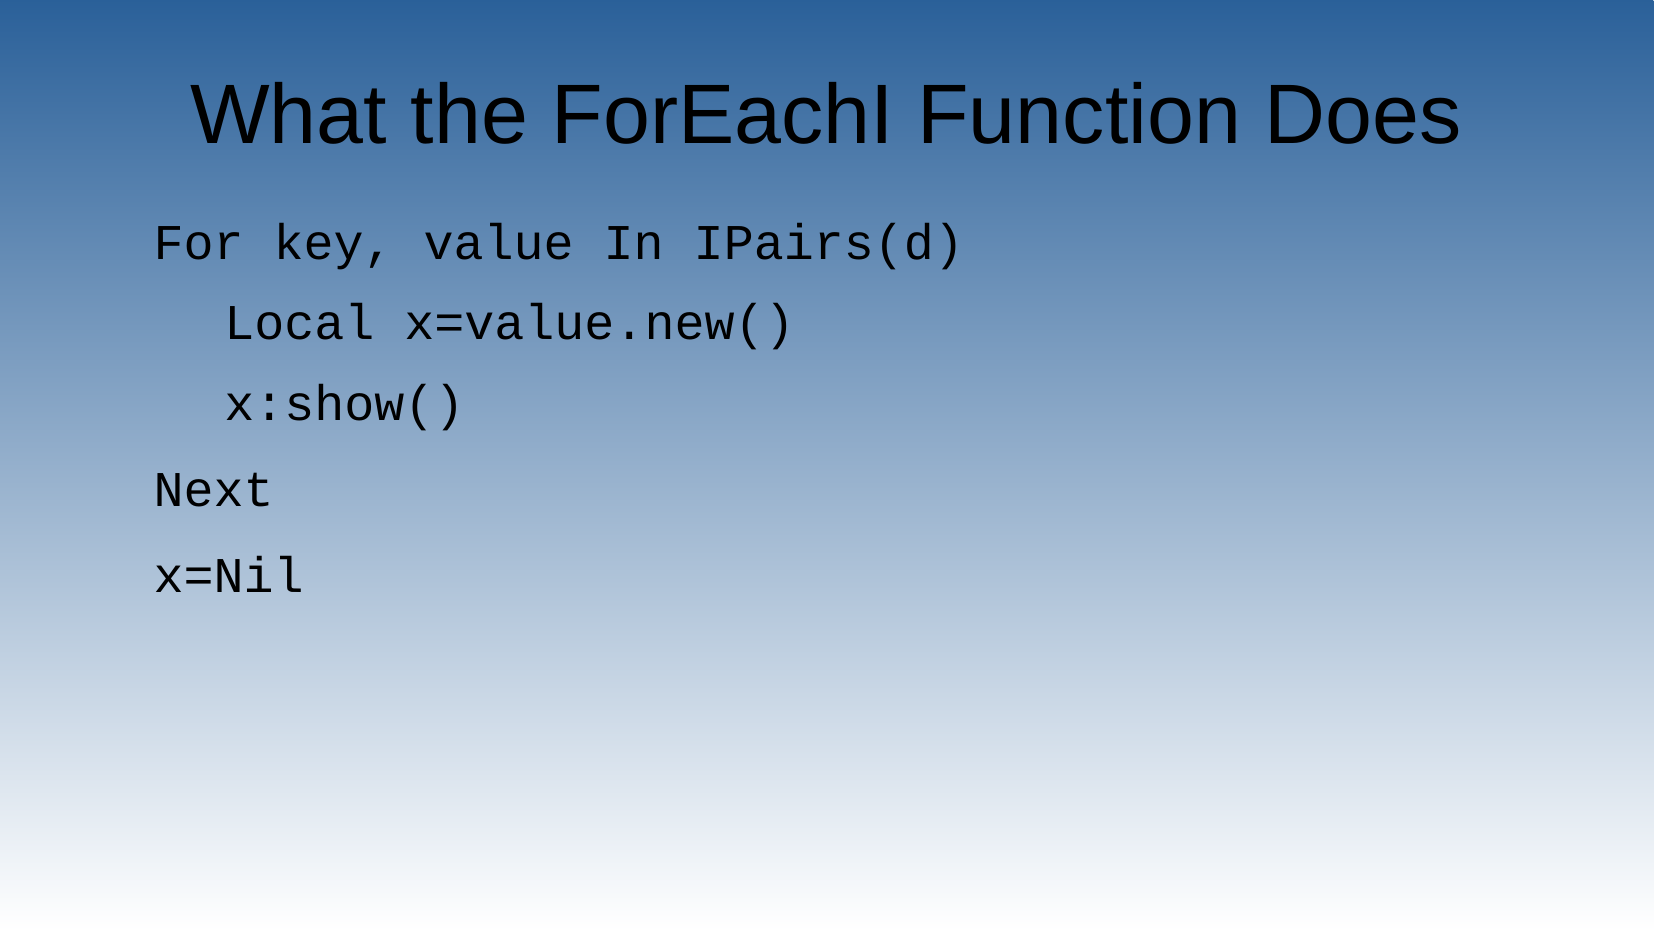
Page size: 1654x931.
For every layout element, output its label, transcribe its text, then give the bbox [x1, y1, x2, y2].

title What the ForEachI Function Does [82, 37, 1571, 193]
list For key, value In IPairs(d) Local x=value.new() x:show() Next x=Nil [82, 217, 1571, 757]
